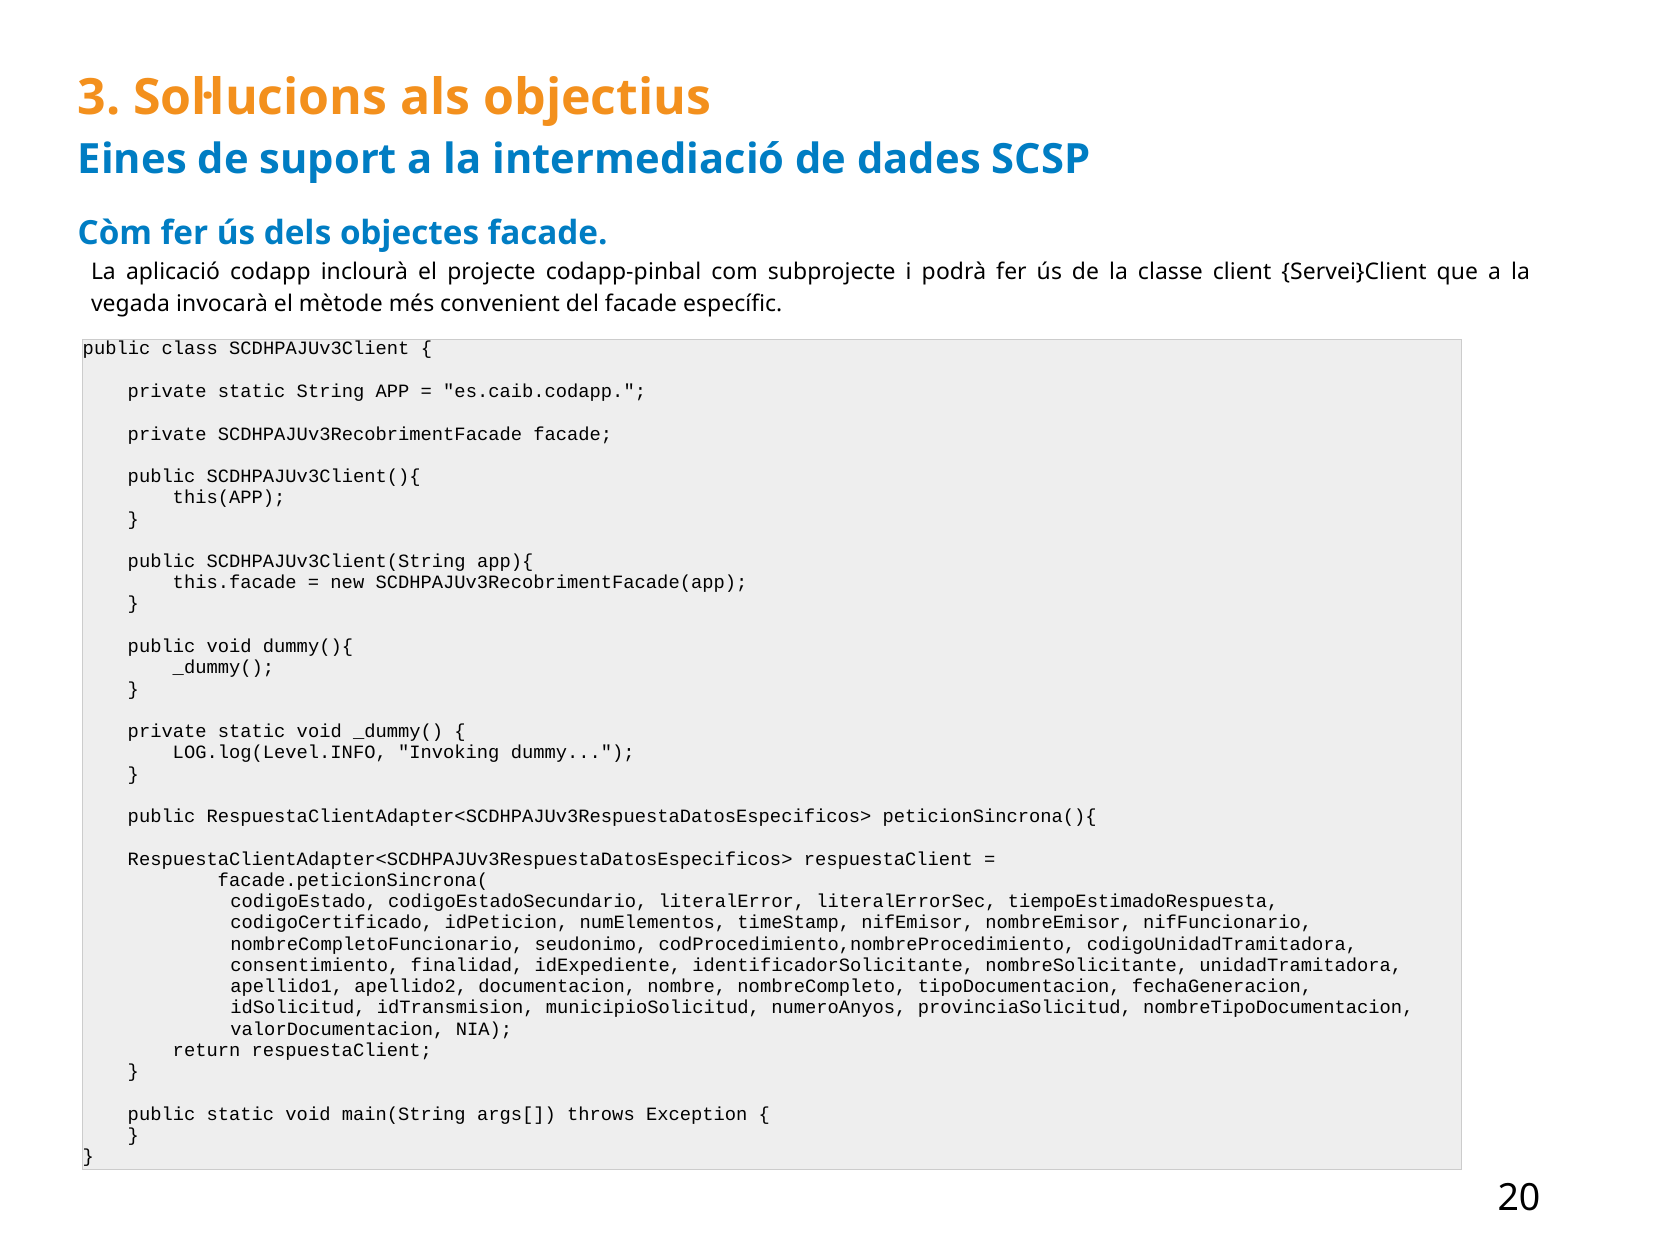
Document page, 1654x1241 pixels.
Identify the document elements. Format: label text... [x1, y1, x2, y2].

text_box 3. Sol·lucions als objectius Eines de suport a la intermediació de dades SCSP Còm fer ús dels objectes facade. [63, 53, 1535, 148]
text_box La aplicació codapp inclourà el projecte codapp-pinbal com subprojecte i podrà fer ús de la classe client {Servei}Client que a la vegada invocarà el mètode més convenient del facade específic. [76, 248, 1548, 324]
text_box <número> [1482, 1163, 1654, 1229]
text_box public class SCDHPAJUv3Client { private static String APP = "es.caib.codapp."; private SCDHPAJUv3RecobrimentFacade facade; public SCDHPAJUv3Client(){ this(APP); } public SCDHPAJUv3Client(String app){ this.facade = new SCDHPAJUv3RecobrimentFacade(app); } public void dummy(){ _dummy(); } private static void _dummy() { LOG.log(Level.INFO, "Invoking dummy..."); } public RespuestaClientAdapter<SCDHPAJUv3RespuestaDatosEspecificos> peticionSincrona(){ RespuestaClientAdapter<SCDHPAJUv3RespuestaDatosEspecificos> respuestaClient = facade.peticionSincrona( codigoEstado, codigoEstadoSecundario, literalError, literalErrorSec, tiempoEstimadoRespuesta, codigoCertificado, idPeticion, numElementos, timeStamp, nifEmisor, nombreEmisor, nifFuncionario, nombreCompletoFuncionario, seudonimo, codProcedimiento,nombreProcedimiento, codigoUnidadTramitadora, consentimiento, finalidad, idExpediente, identificadorSolicitante, nombreSolicitante, unidadTramitadora, apellido1, apellido2, documentacion, nombre, nombreCompleto, tipoDocumentacion, fechaGeneracion, idSolicitud, idTransmision, municipioSolicitud, numeroAnyos, provinciaSolicitud, nombreTipoDocumentacion, valorDocumentacion, NIA); return respuestaClient; } public static void main(String args[]) throws Exception { } } [82, 339, 1462, 1170]
